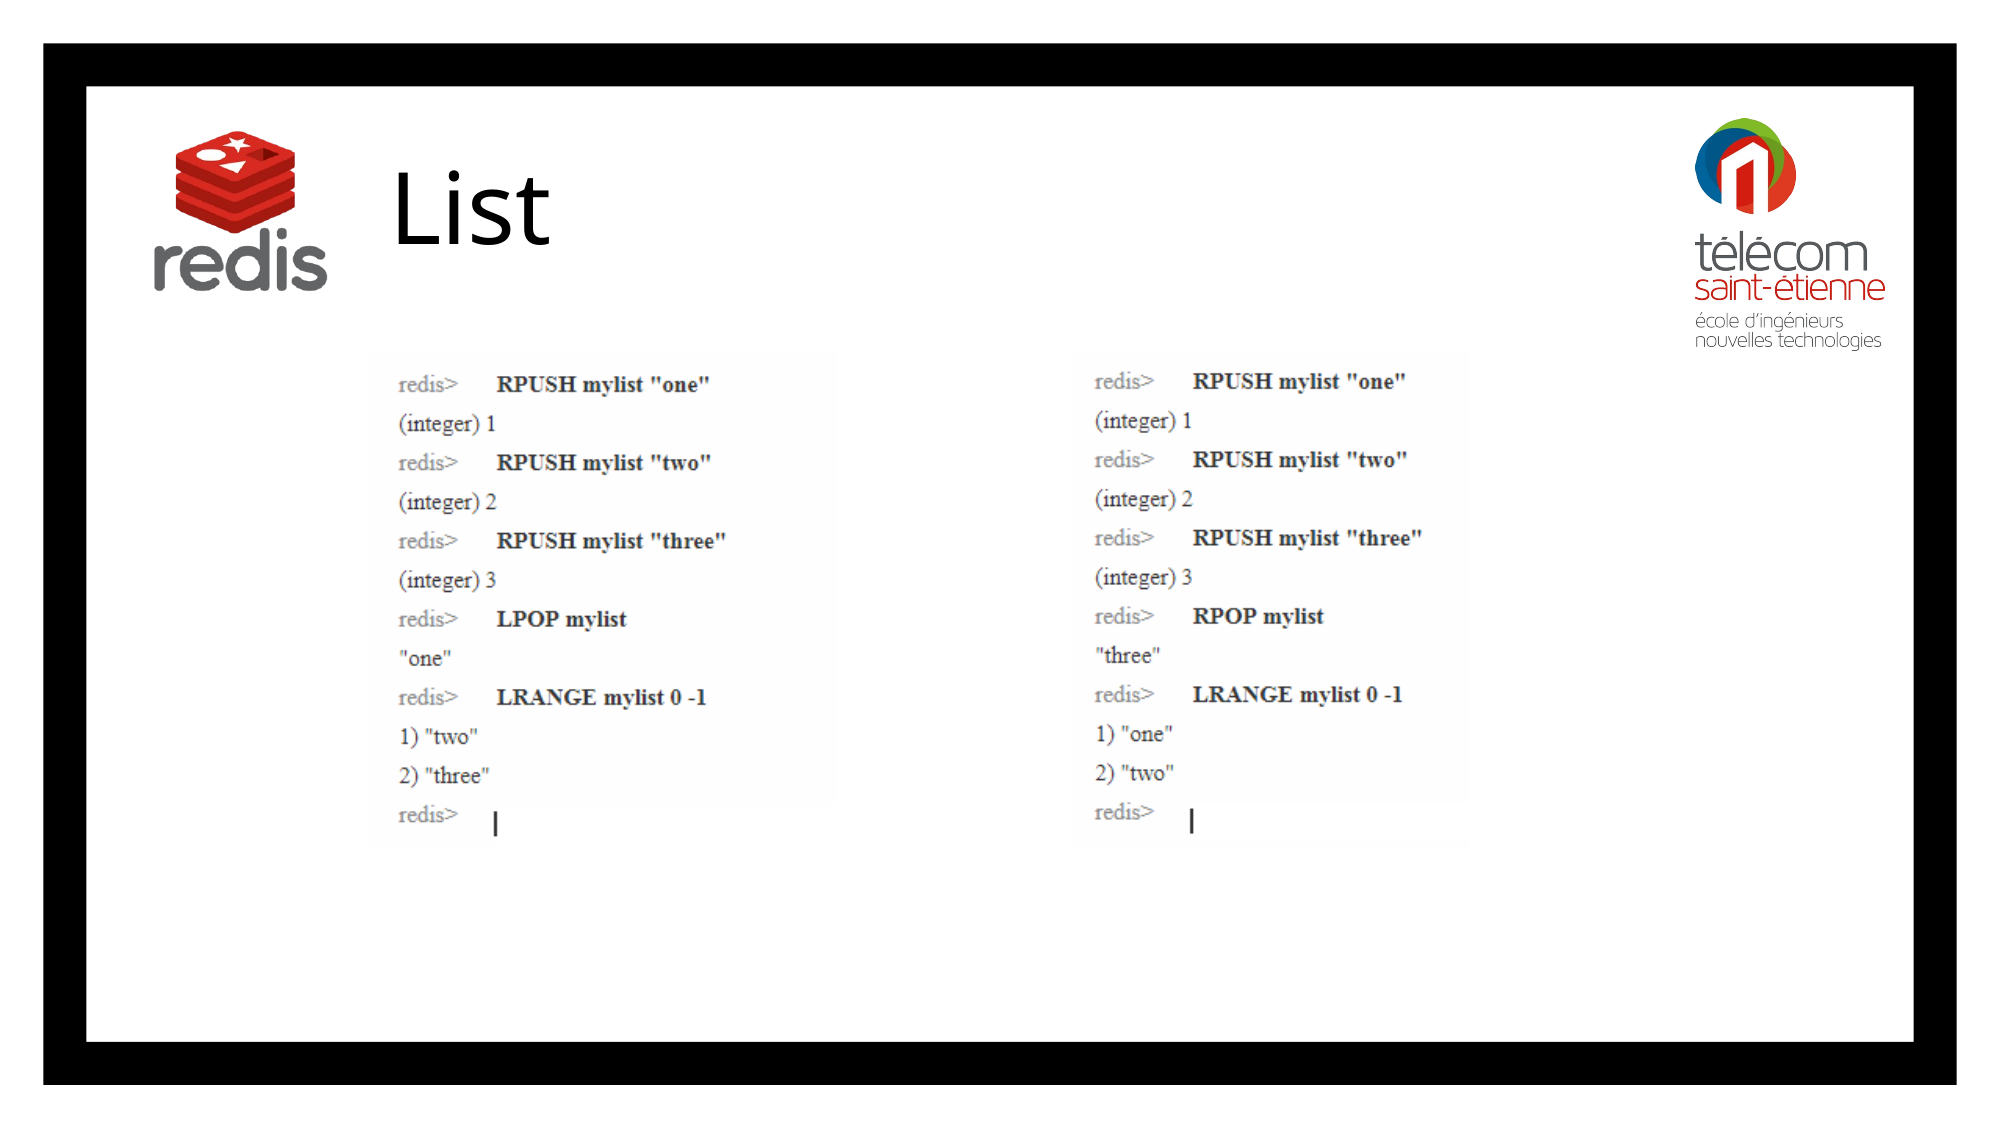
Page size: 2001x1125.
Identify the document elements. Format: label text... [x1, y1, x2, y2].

picture [1695, 118, 1885, 351]
picture [1073, 350, 1469, 848]
title List [369, 138, 1849, 304]
picture [369, 350, 837, 847]
picture [129, 116, 351, 304]
picture [1715, 134, 1730, 138]
